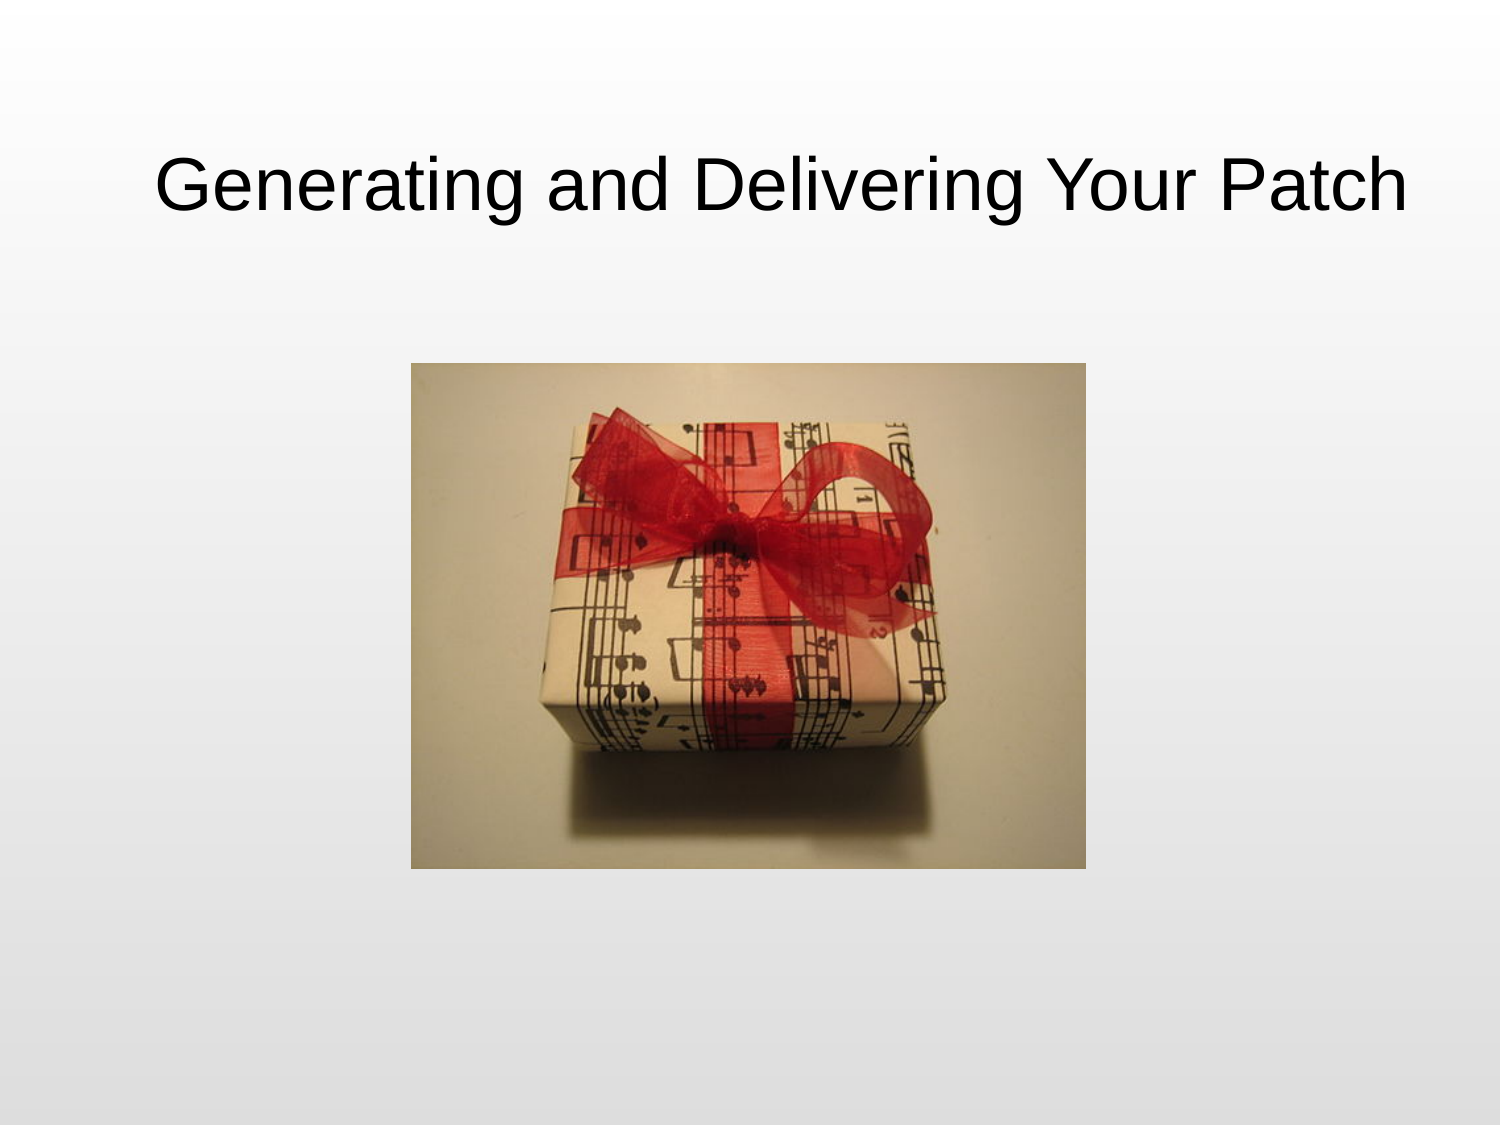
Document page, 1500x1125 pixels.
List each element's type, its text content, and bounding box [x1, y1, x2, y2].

text_box Generating and Delivering Your Patch [140, 135, 1426, 234]
picture [411, 363, 1086, 869]
